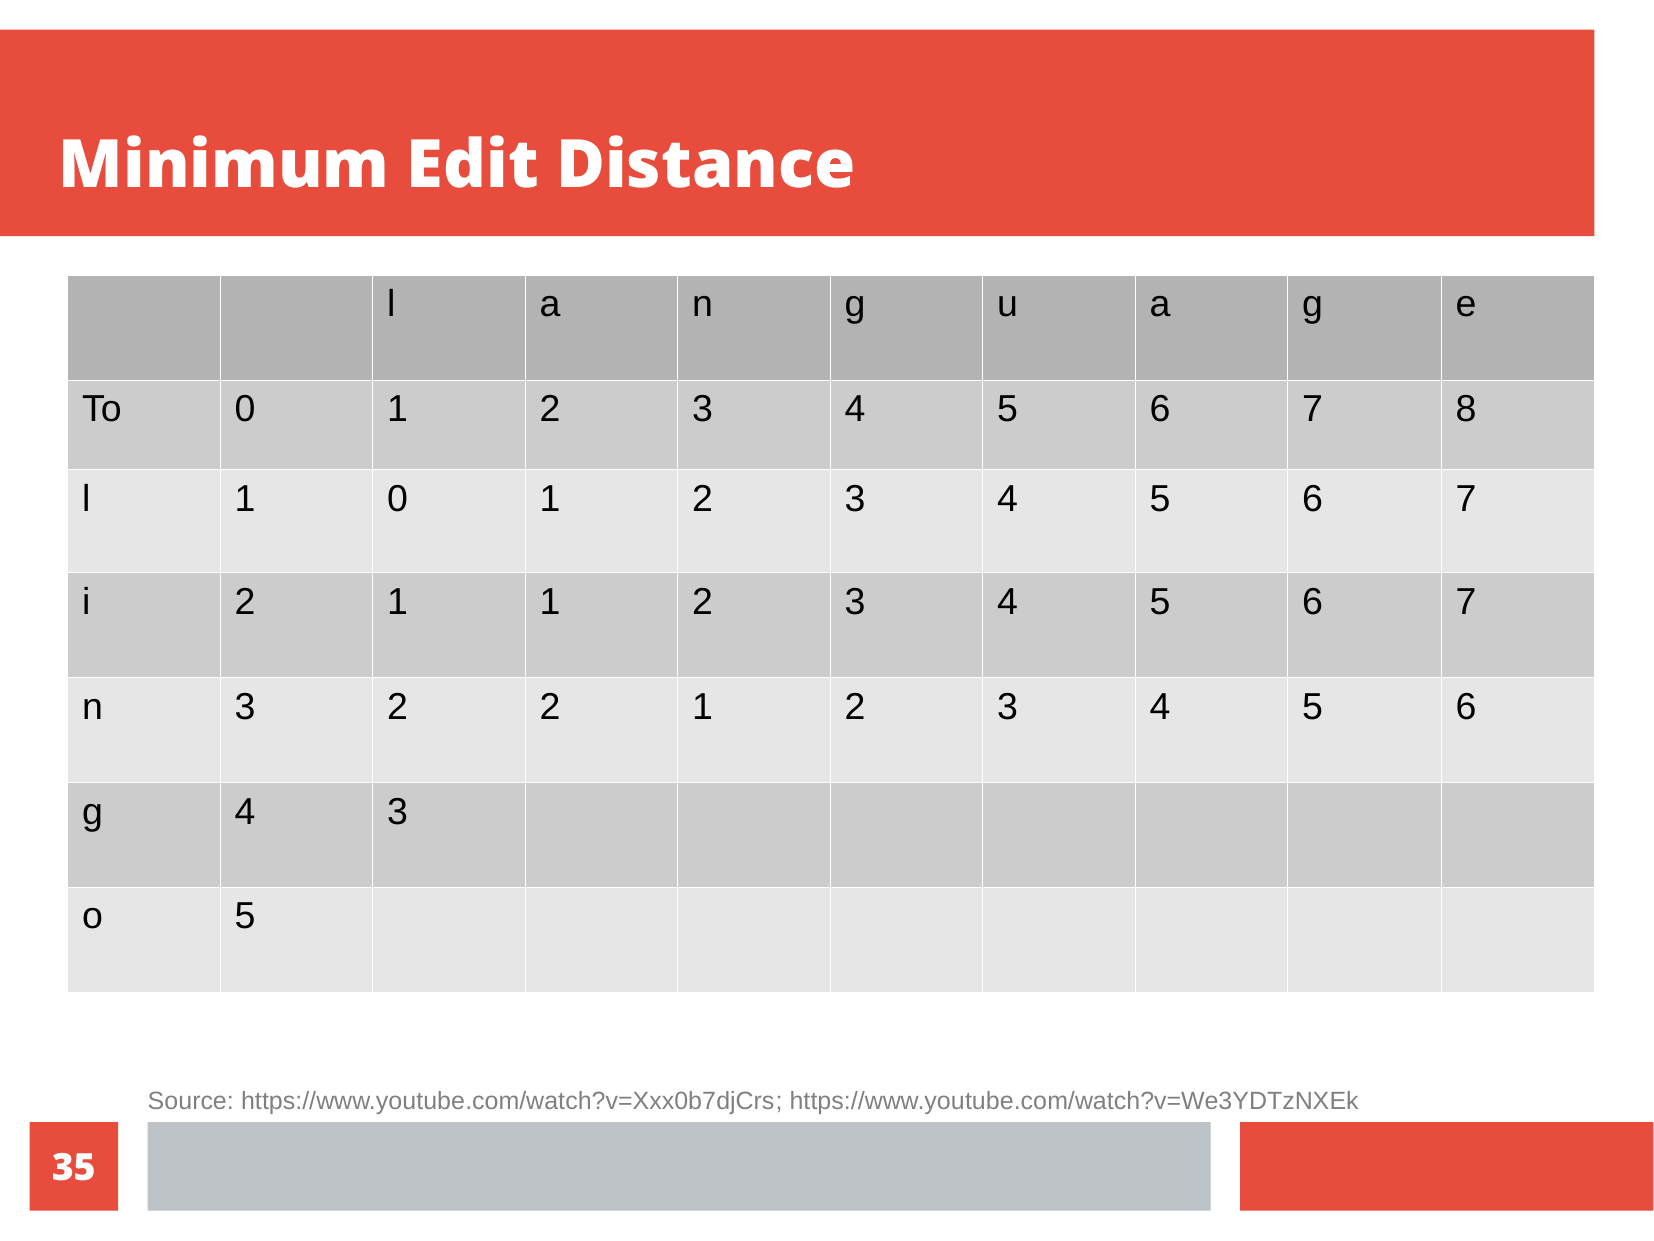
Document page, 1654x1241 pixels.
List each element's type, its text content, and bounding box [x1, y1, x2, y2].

table_cell 2 [831, 678, 982, 782]
table_cell [678, 888, 830, 992]
table_cell 7 [1442, 470, 1594, 572]
table_header l [373, 276, 525, 380]
table_header n [678, 276, 830, 380]
table_cell 6 [1288, 573, 1441, 677]
table_cell 4 [983, 573, 1135, 677]
table_header a [526, 276, 677, 380]
table_cell 2 [678, 470, 830, 572]
table_header g [1288, 276, 1441, 380]
table_cell 2 [526, 381, 677, 469]
table_cell 5 [221, 888, 372, 992]
table_cell [1442, 888, 1594, 992]
table_cell To [68, 381, 220, 469]
table_cell [983, 783, 1135, 887]
table_cell 5 [1136, 573, 1287, 677]
table_cell 3 [983, 678, 1135, 782]
table_cell [831, 888, 982, 992]
table_cell 7 [1442, 573, 1594, 677]
table_cell g [68, 783, 220, 887]
table_cell [373, 888, 525, 992]
table_cell [1136, 888, 1287, 992]
table_cell 1 [221, 470, 372, 572]
table_cell 2 [373, 678, 525, 782]
table_cell 1 [678, 678, 830, 782]
table_cell 0 [221, 381, 372, 469]
table_cell 3 [221, 678, 372, 782]
table_cell 1 [526, 470, 677, 572]
table_cell 6 [1136, 381, 1287, 469]
table_cell 7 [1288, 381, 1441, 469]
table_cell 1 [373, 573, 525, 677]
table_cell [526, 783, 677, 887]
table_cell 3 [831, 470, 982, 572]
table_cell 1 [373, 381, 525, 469]
table_cell n [68, 678, 220, 782]
table_header e [1442, 276, 1594, 380]
table_header a [1136, 276, 1287, 380]
table_cell o [68, 888, 220, 992]
table_cell 6 [1288, 470, 1441, 572]
table_cell 3 [831, 573, 982, 677]
table_cell 2 [526, 678, 677, 782]
table_cell l [68, 470, 220, 572]
table_cell [1442, 783, 1594, 887]
table_cell [831, 783, 982, 887]
table_header g [831, 276, 982, 380]
table_cell 2 [678, 573, 830, 677]
table_cell 5 [1136, 470, 1287, 572]
list Source: https://www.youtube.com/watch?v=Xxx0b7djCrs; https://www.youtube.com/watch?v=We3YDTzNXEk [112, 1086, 1619, 1128]
table_cell 4 [221, 783, 372, 887]
table_cell 1 [526, 573, 677, 677]
table_header u [983, 276, 1135, 380]
table_cell [678, 783, 830, 887]
table_cell 5 [983, 381, 1135, 469]
table_cell [1288, 783, 1441, 887]
table_cell 5 [1288, 678, 1441, 782]
table_header [68, 276, 220, 380]
table_cell 8 [1442, 381, 1594, 469]
table_cell 6 [1442, 678, 1594, 782]
table_cell i [68, 573, 220, 677]
table_cell 0 [373, 470, 525, 572]
table_cell 4 [831, 381, 982, 469]
table_cell 4 [983, 470, 1135, 572]
table_header [221, 276, 372, 380]
title Minimum Edit Distance [59, 59, 1595, 207]
table_cell [526, 888, 677, 992]
table_cell 3 [678, 381, 830, 469]
table_cell [1136, 783, 1287, 887]
table_cell 4 [1136, 678, 1287, 782]
table_cell [1288, 888, 1441, 992]
table_cell 2 [221, 573, 372, 677]
table_cell 3 [373, 783, 525, 887]
table_cell [983, 888, 1135, 992]
